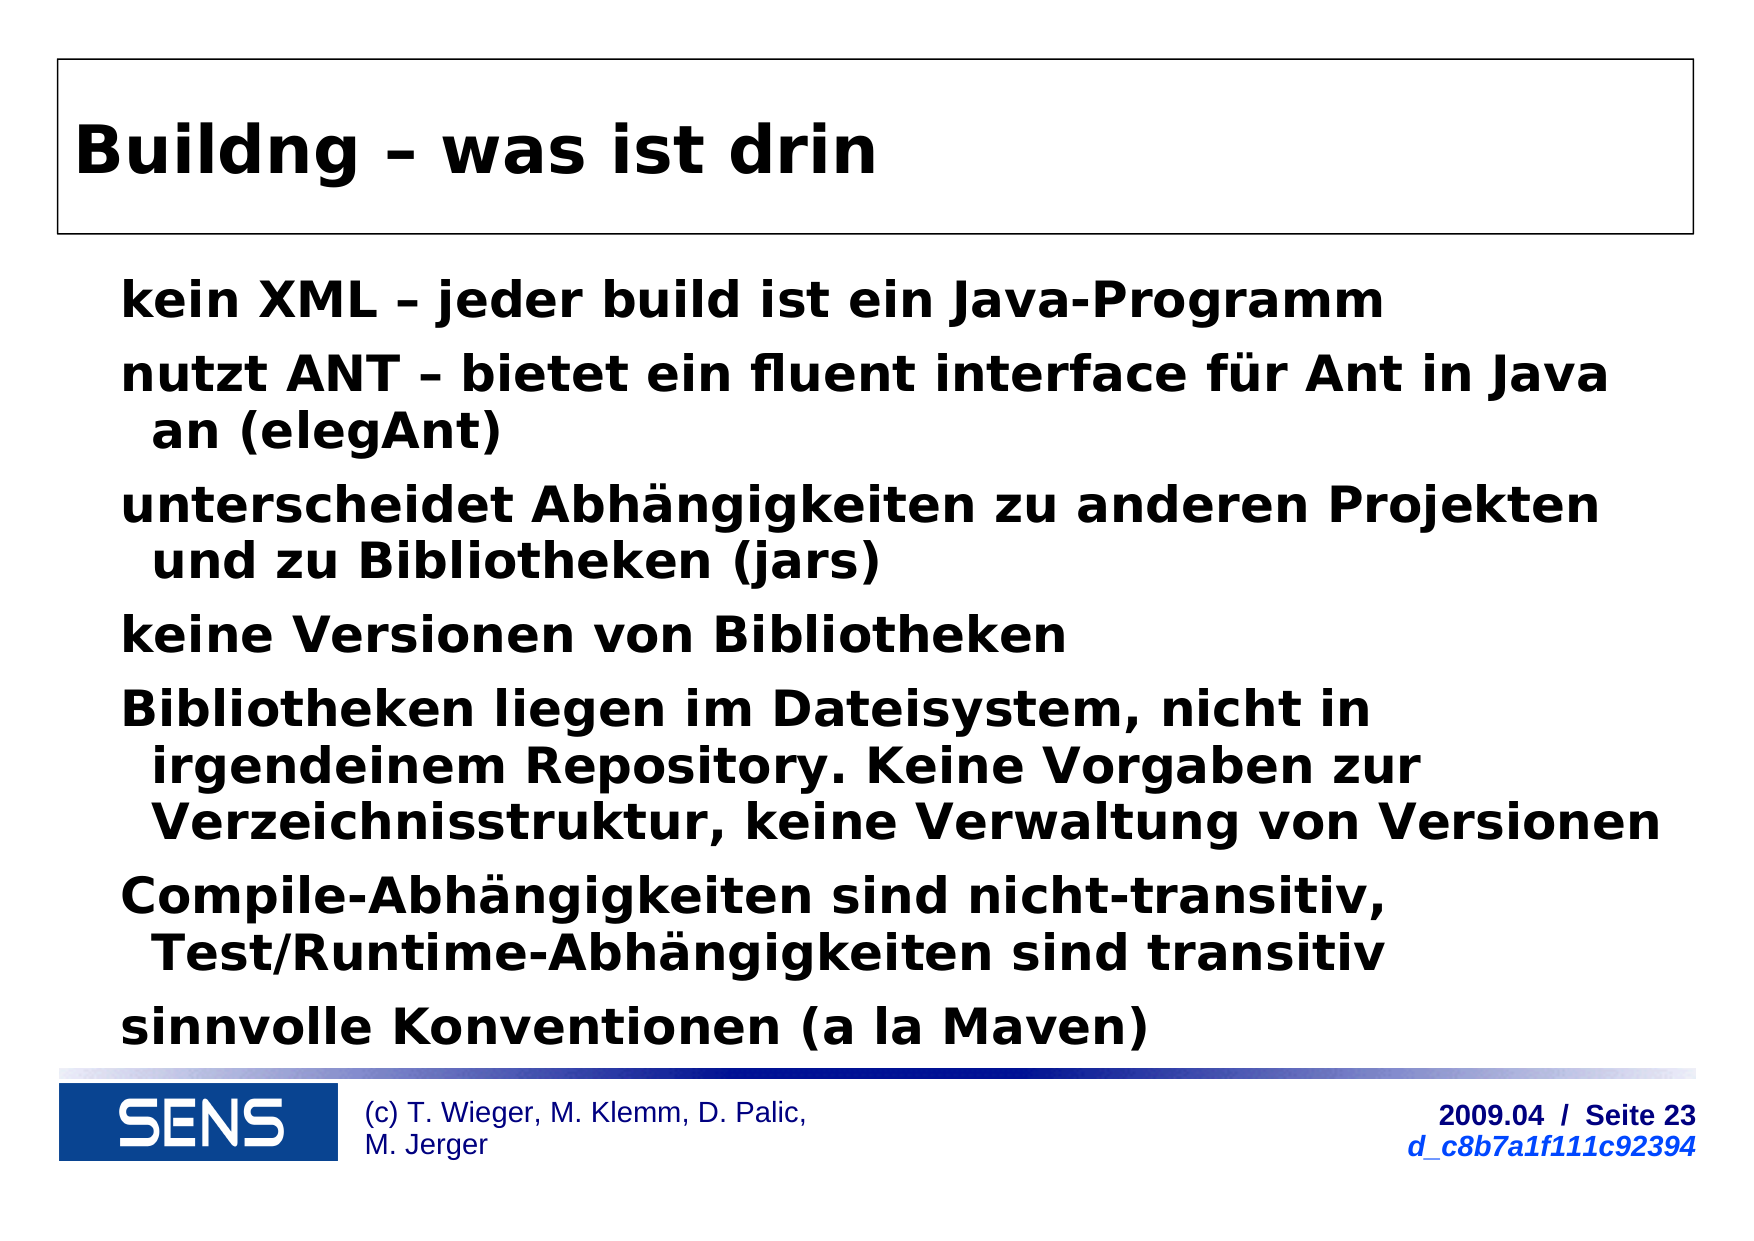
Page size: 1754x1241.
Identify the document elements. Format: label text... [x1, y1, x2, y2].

list kein XML – jeder build ist ein Java-Programm nutzt ANT – bietet ein fluent interface für Ant in Java an (elegAnt) unterscheidet Abhängigkeiten zu anderen Projekten und zu Bibliotheken (jars) keine Versionen von Bibliotheken Bibliotheken liegen im Dateisystem, nicht in irgendeinem Repository. Keine Vorgaben zur Verzeichnisstruktur, keine Verwaltung von Versionen Compile-Abhängigkeiten sind nicht-transitiv, Test/Runtime-Abhängigkeiten sind transitiv sinnvolle Konventionen (a la Maven) [71, 272, 1693, 1058]
picture [59, 1083, 338, 1161]
title Buildng – was ist drin [73, 61, 1693, 241]
picture [59, 1068, 1696, 1079]
